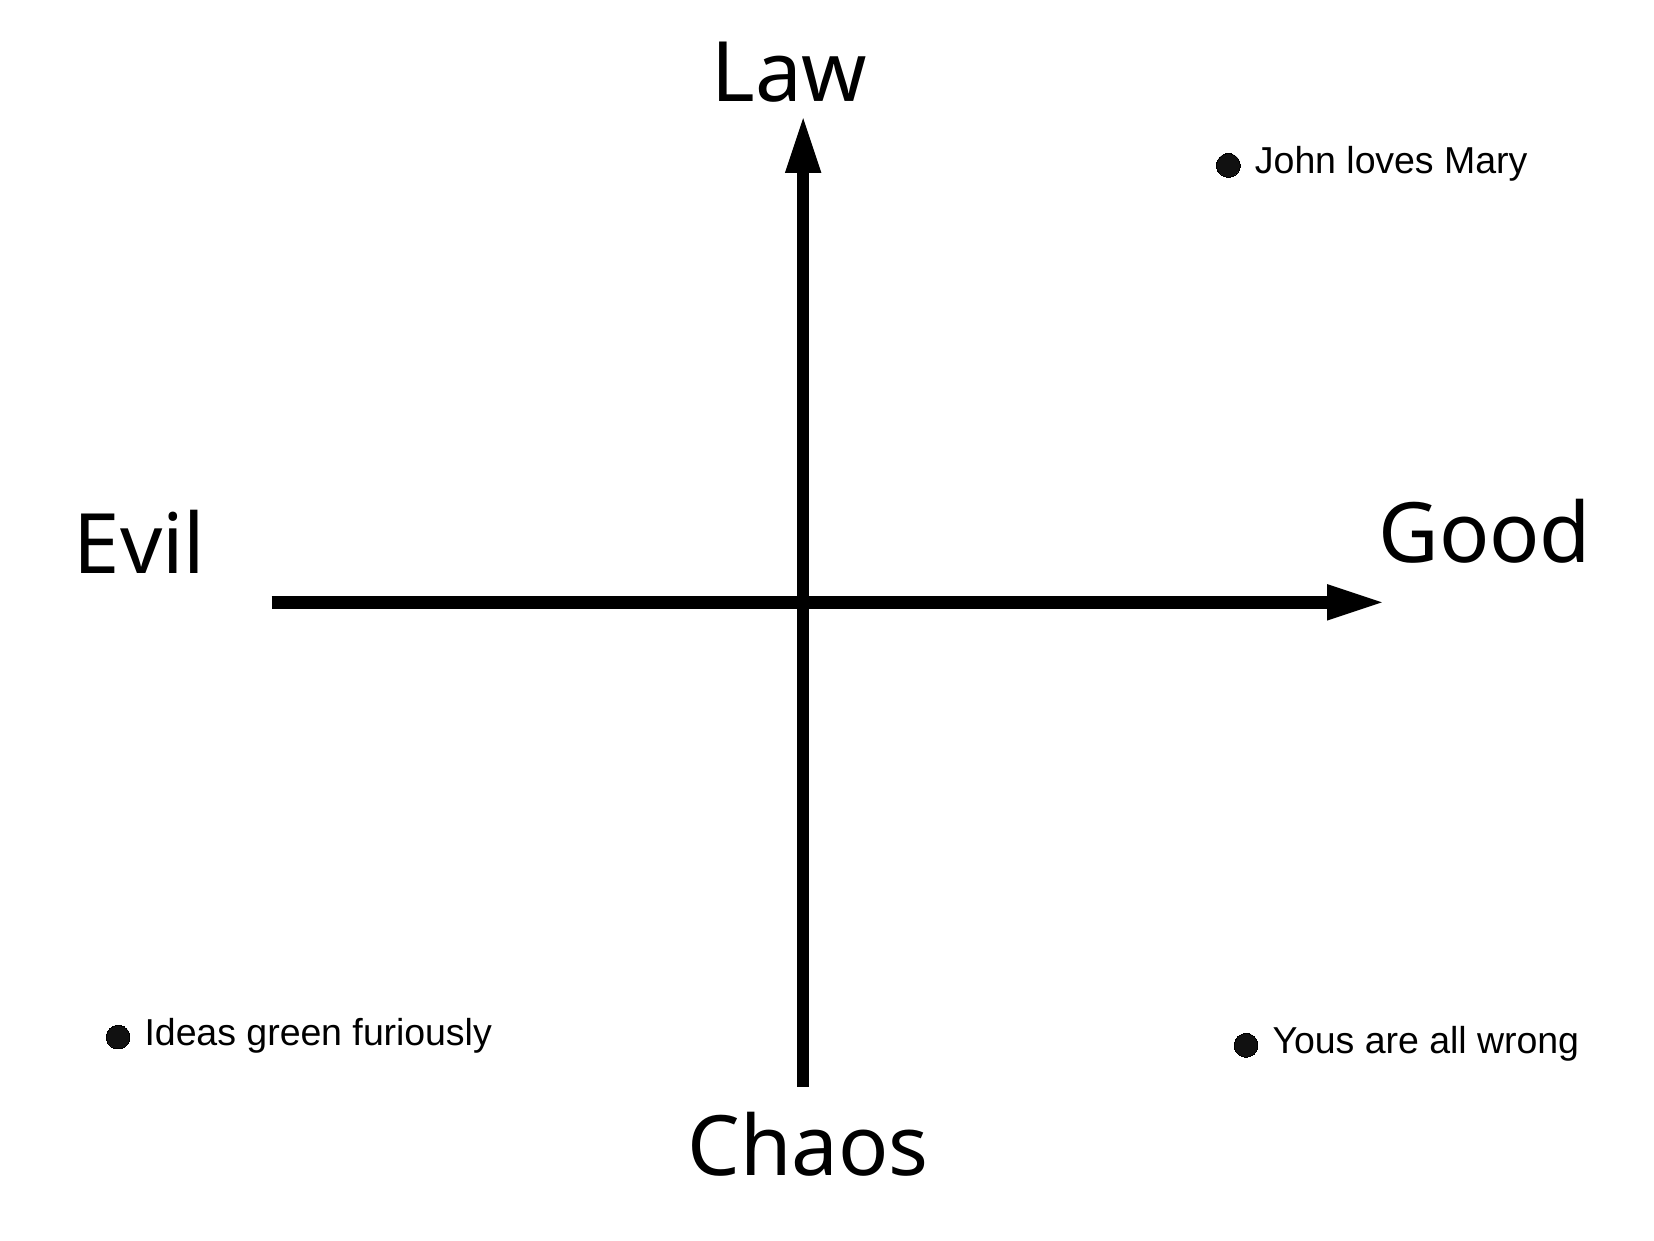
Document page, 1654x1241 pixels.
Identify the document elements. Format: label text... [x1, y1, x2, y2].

text_box John loves Mary [1240, 132, 1560, 189]
text_box Chaos [673, 1079, 957, 1241]
text_box Ideas green furiously [129, 1003, 567, 1103]
text_box Evil [59, 477, 249, 626]
text_box Yous are all wrong [1257, 1012, 1607, 1111]
text_box Good [1364, 466, 1630, 616]
text_box [1216, 153, 1240, 178]
text_box [1234, 1033, 1257, 1058]
text_box Law [696, 4, 898, 154]
text_box [106, 1025, 129, 1049]
